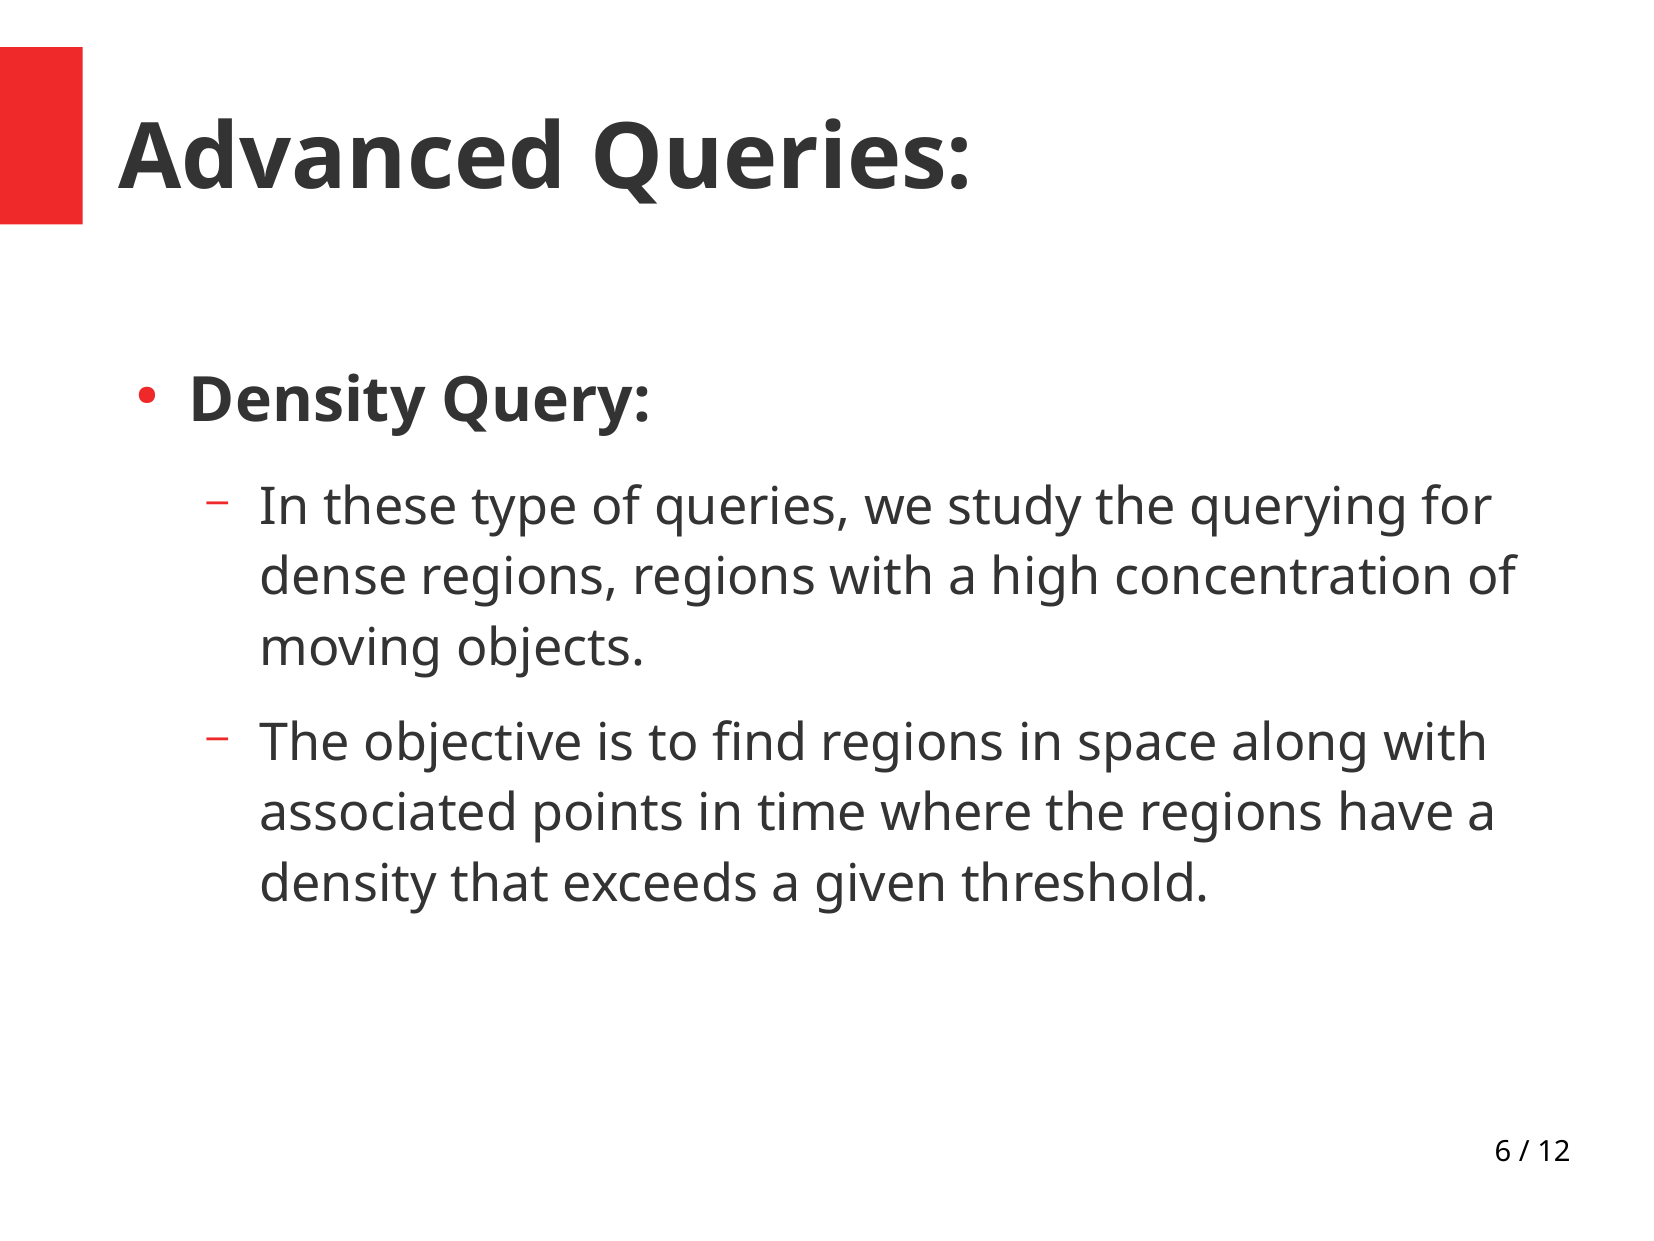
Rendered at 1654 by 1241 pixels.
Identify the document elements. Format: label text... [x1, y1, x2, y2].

title Advanced Queries: [118, 49, 1571, 257]
list Density Query: In these type of queries, we study the querying for dense regions, regions with a high concentration of moving objects. The objective is to find regions in space along with associated points in time where the regions have a density that exceeds a given threshold. [118, 354, 1536, 1074]
